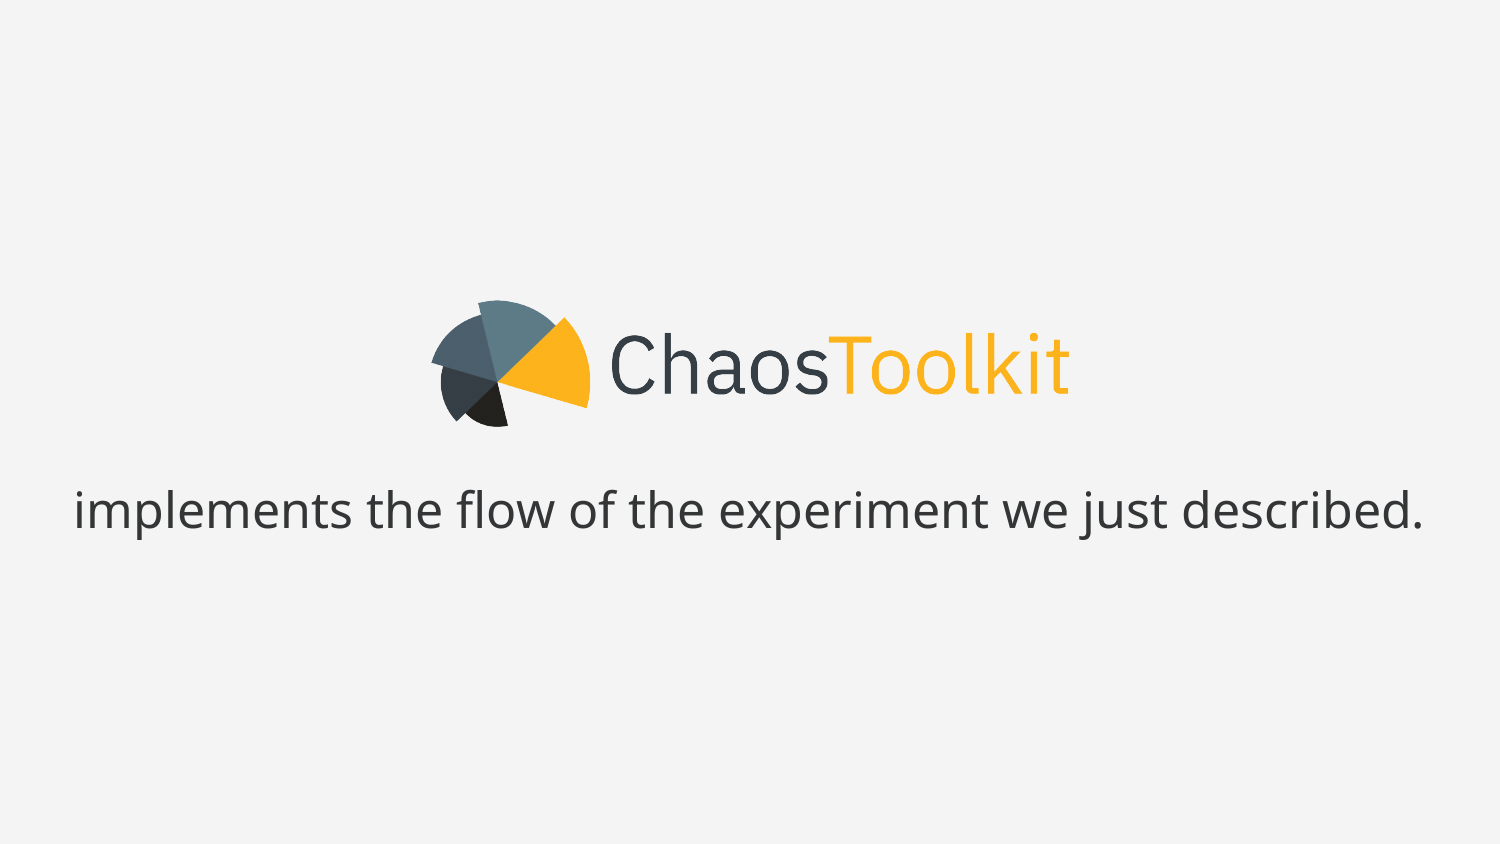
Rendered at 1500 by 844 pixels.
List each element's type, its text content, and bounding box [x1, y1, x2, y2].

list implements the flow of the experiment we just described. [51, 463, 1449, 650]
picture [431, 300, 1069, 427]
